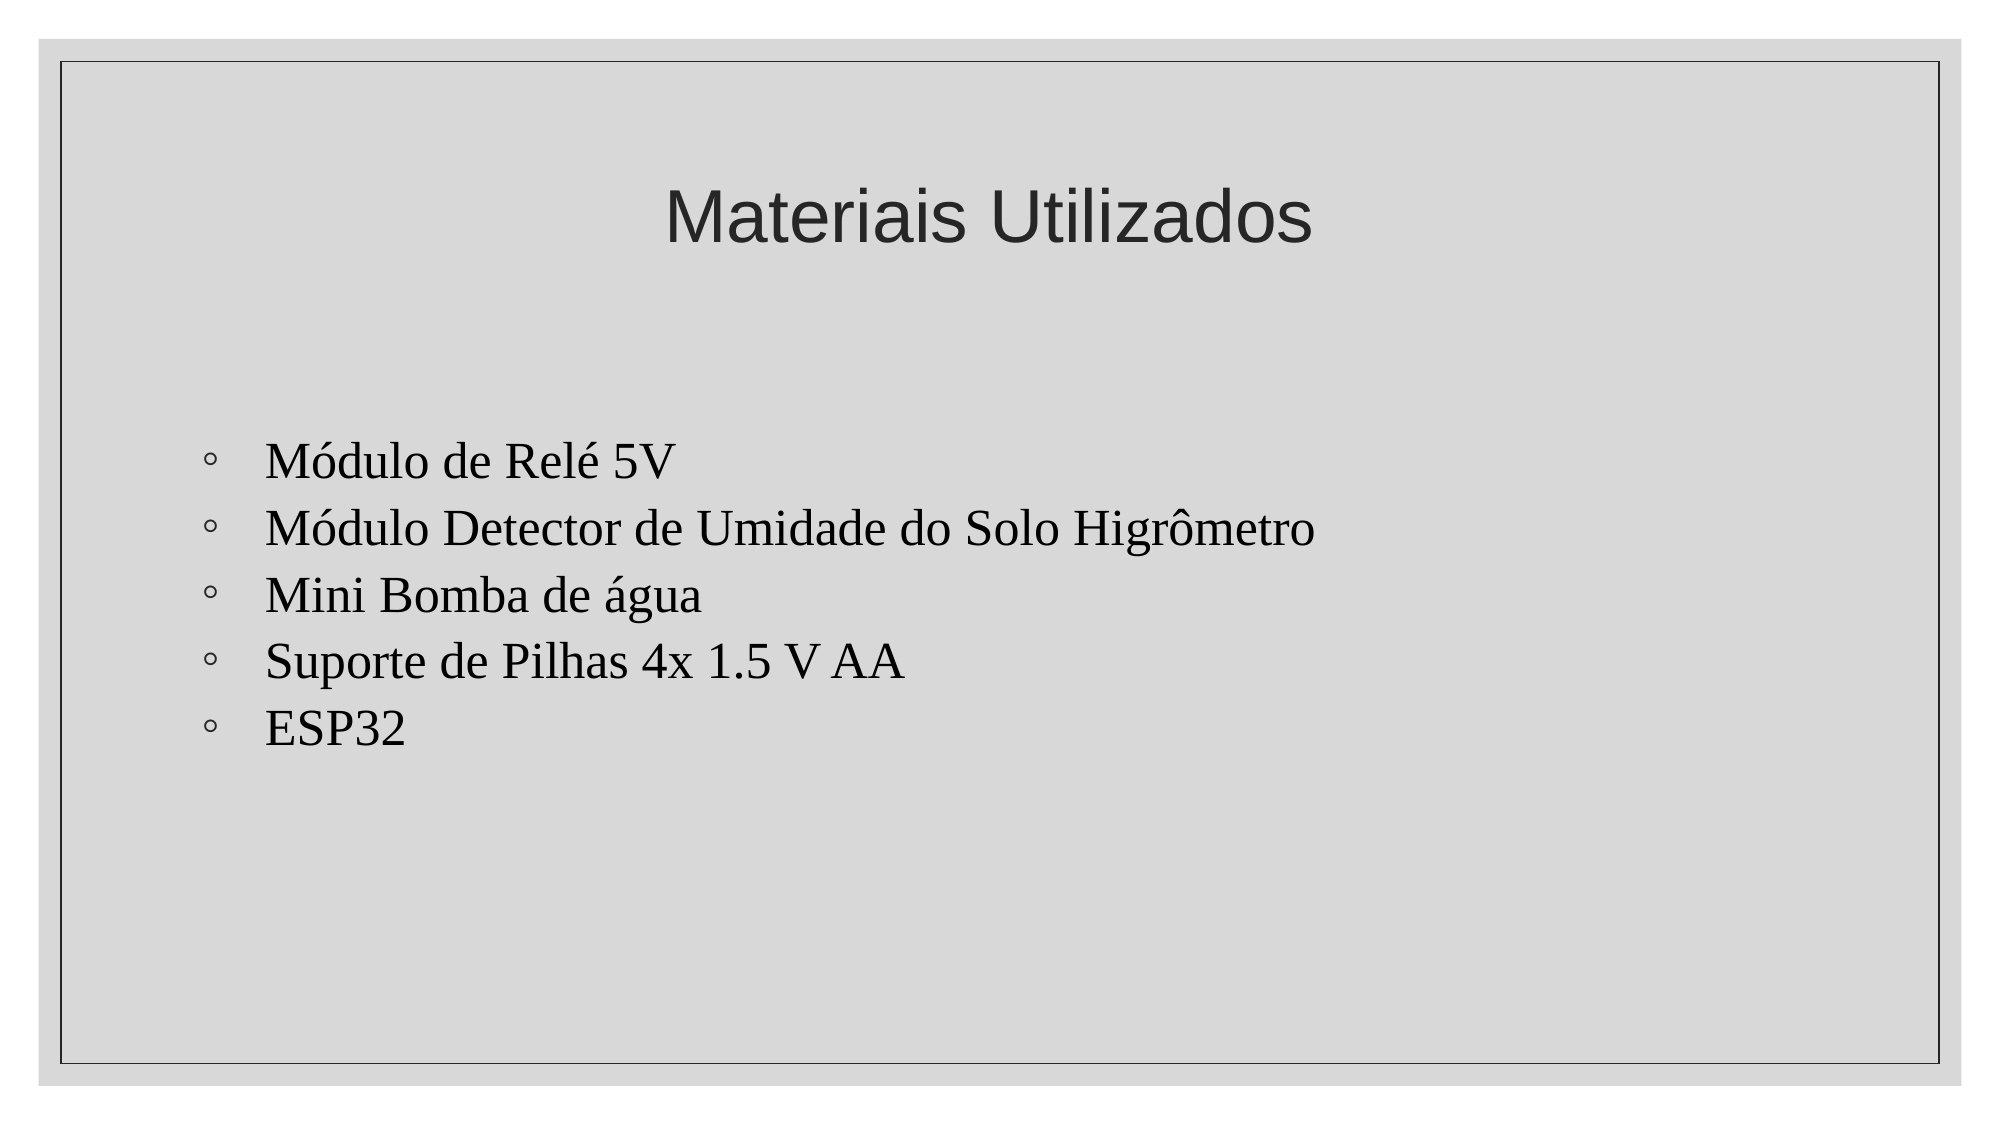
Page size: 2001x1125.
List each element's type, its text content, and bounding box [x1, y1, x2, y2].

list Módulo de Relé 5V Módulo Detector de Umidade do Solo Higrômetro Mini Bomba de água Suporte de Pilhas 4x 1.5 V AA ESP32 [174, 345, 1825, 977]
title Materiais Utilizados [174, 105, 1825, 331]
